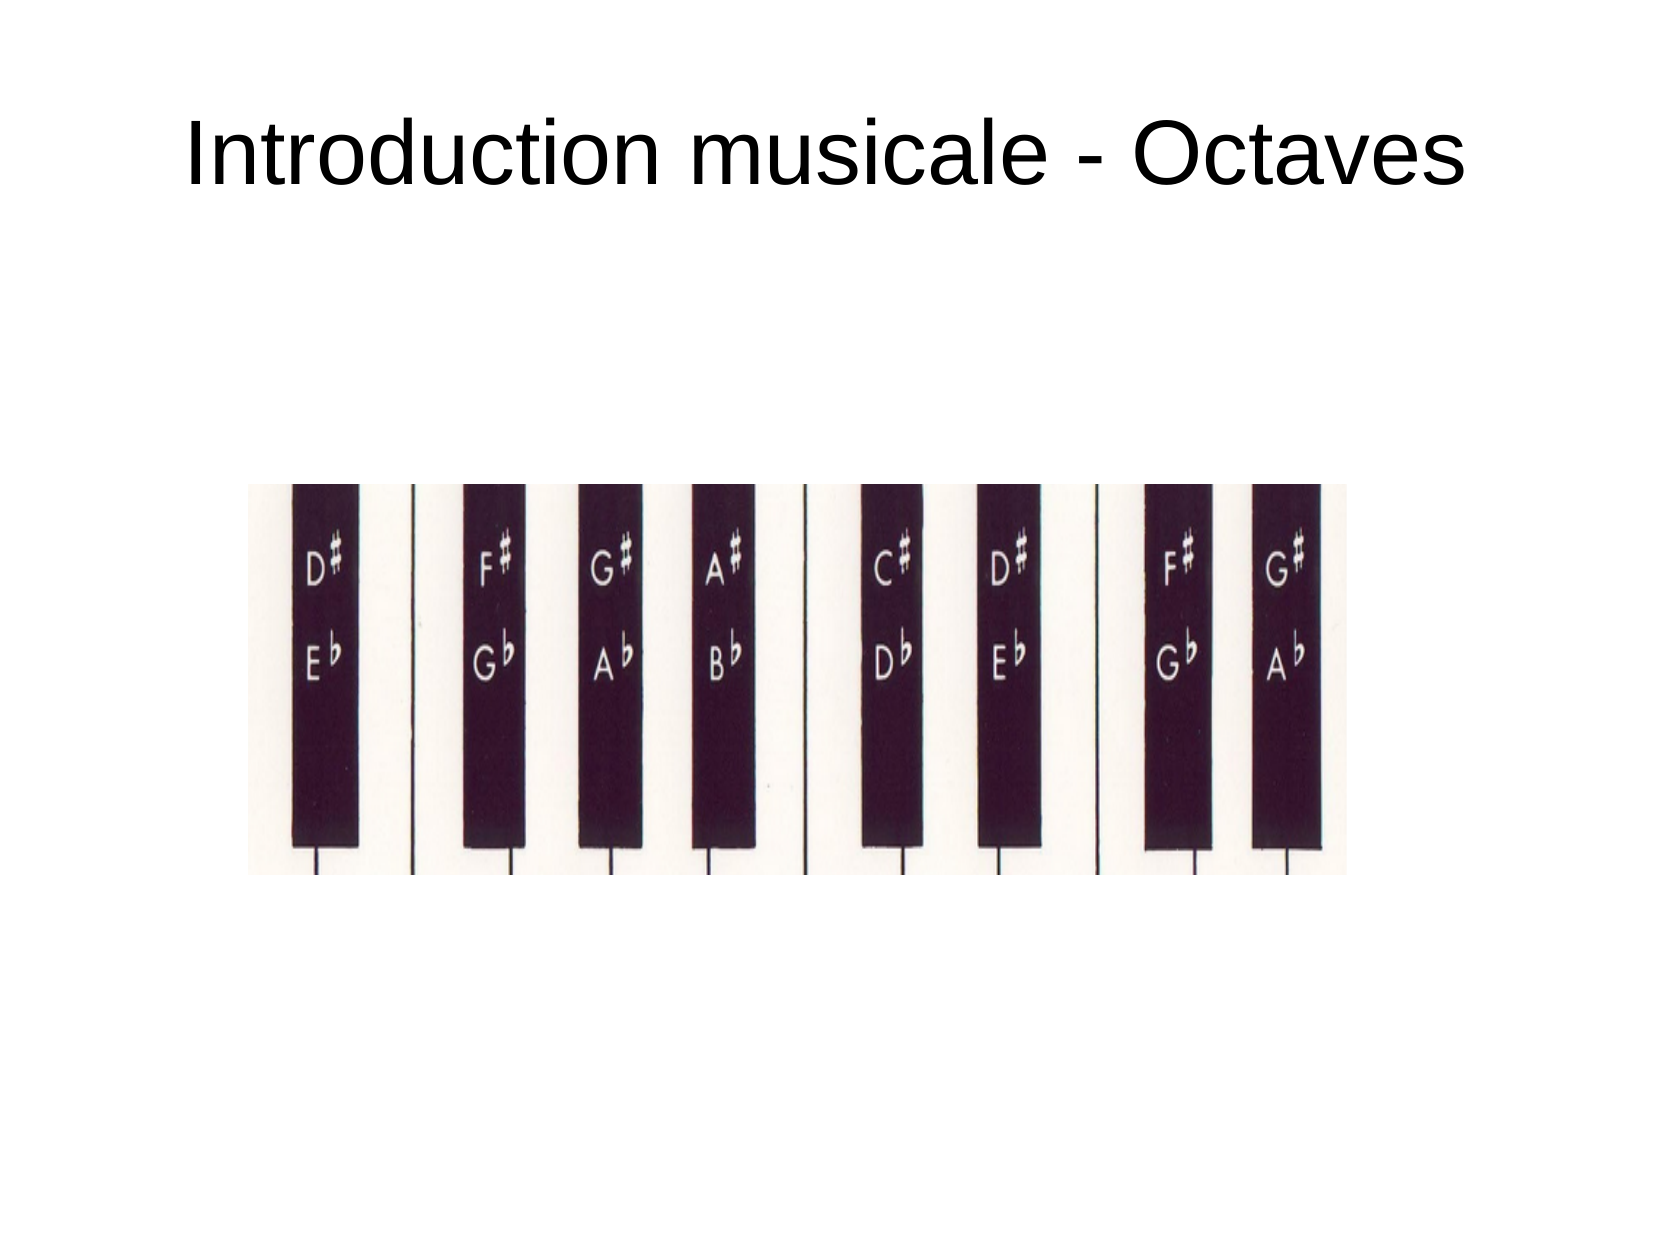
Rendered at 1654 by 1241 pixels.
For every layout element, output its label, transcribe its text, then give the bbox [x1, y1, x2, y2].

title Introduction musicale - Octaves [82, 49, 1571, 257]
picture [248, 484, 1347, 875]
